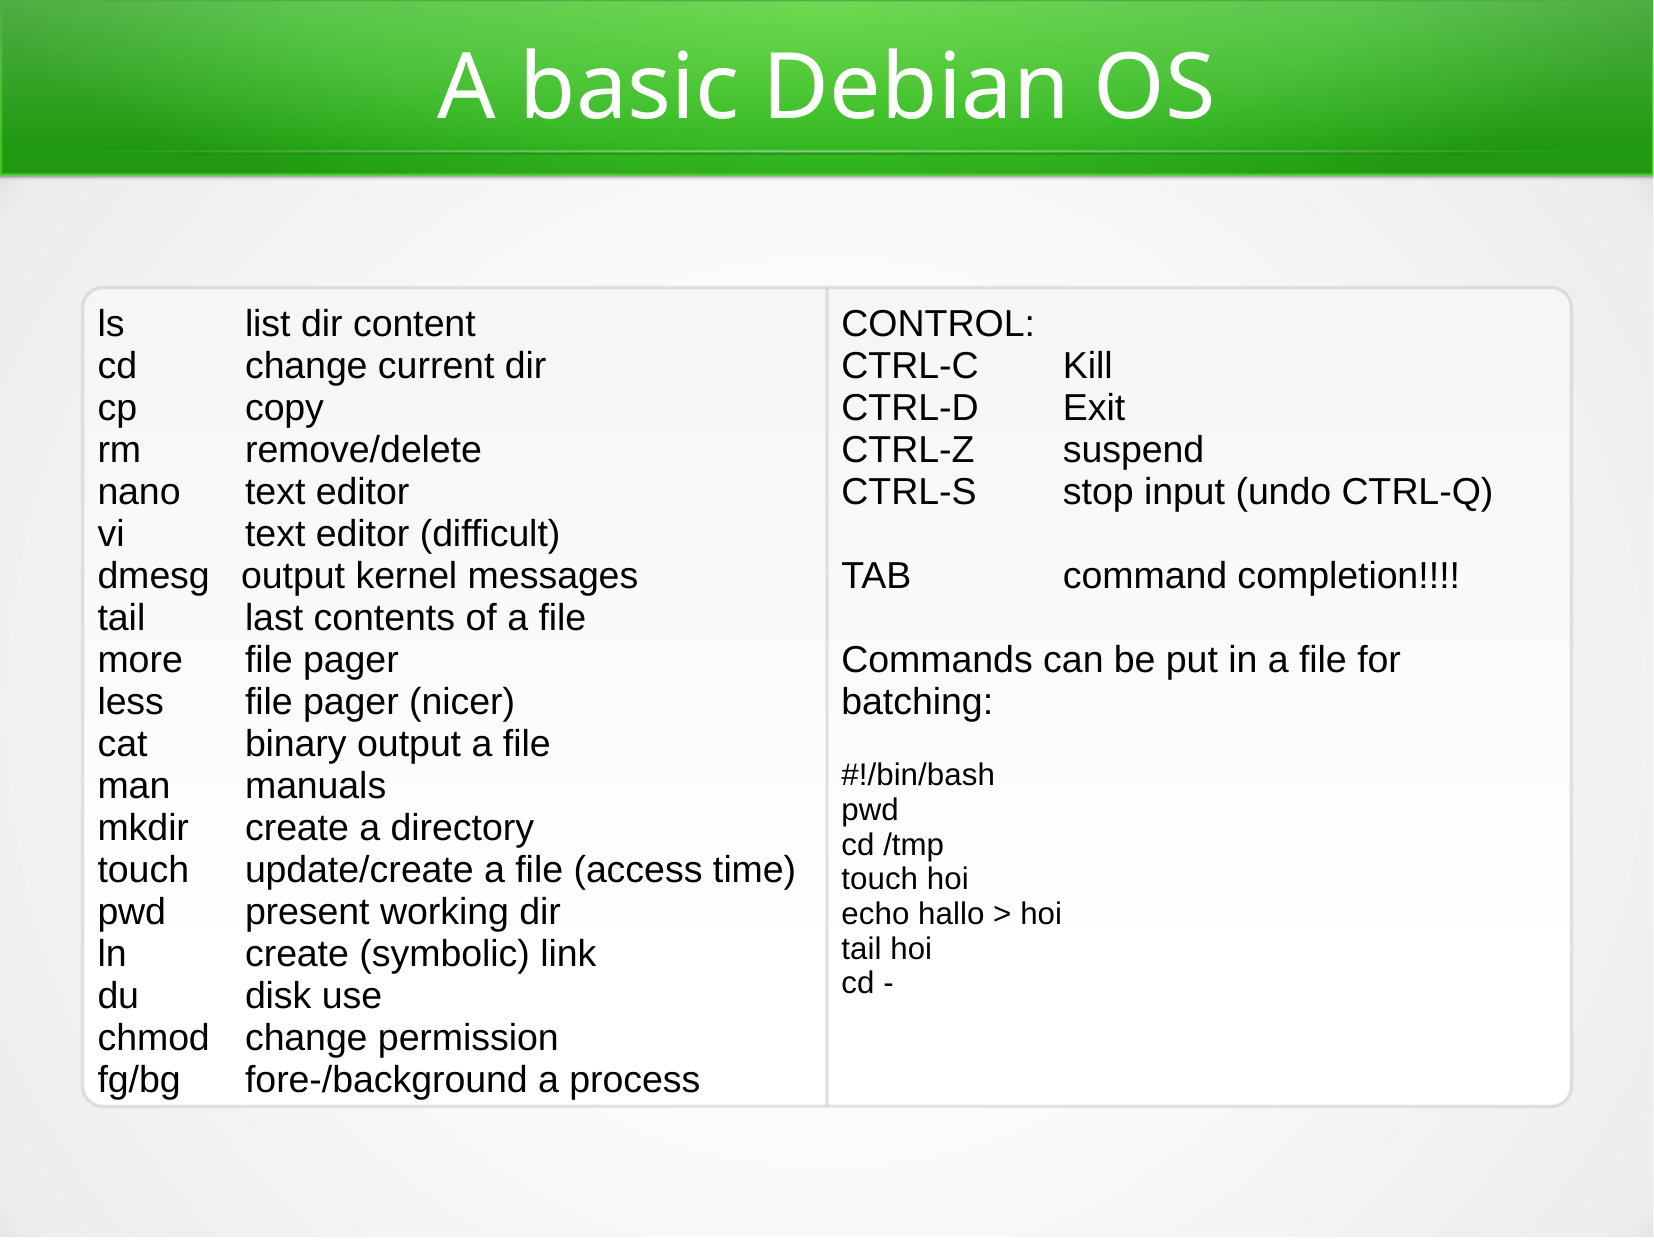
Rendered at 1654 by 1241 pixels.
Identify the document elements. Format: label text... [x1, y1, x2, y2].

title A basic Debian OS [82, 11, 1571, 154]
text_box CONTROL: CTRL-C Kill CTRL-D Exit CTRL-Z suspend CTRL-S stop input (undo CTRL-Q) TAB command completion!!!! Commands can be put in a file for batching: #!/bin/bash pwd cd /tmp touch hoi echo hallo > hoi tail hoi cd - [826, 295, 1560, 1099]
picture [0, 0, 1654, 1237]
text_box ls list dir content cd change current dir cp copy rm remove/delete nano text editor vi text editor (difficult) dmesg output kernel messages tail last contents of a file more file pager less file pager (nicer) cat binary output a file man manuals mkdir create a directory touch update/create a file (access time) pwd present working dir ln create (symbolic) link du disk use chmod change permission fg/bg fore-/background a process [82, 295, 815, 1108]
